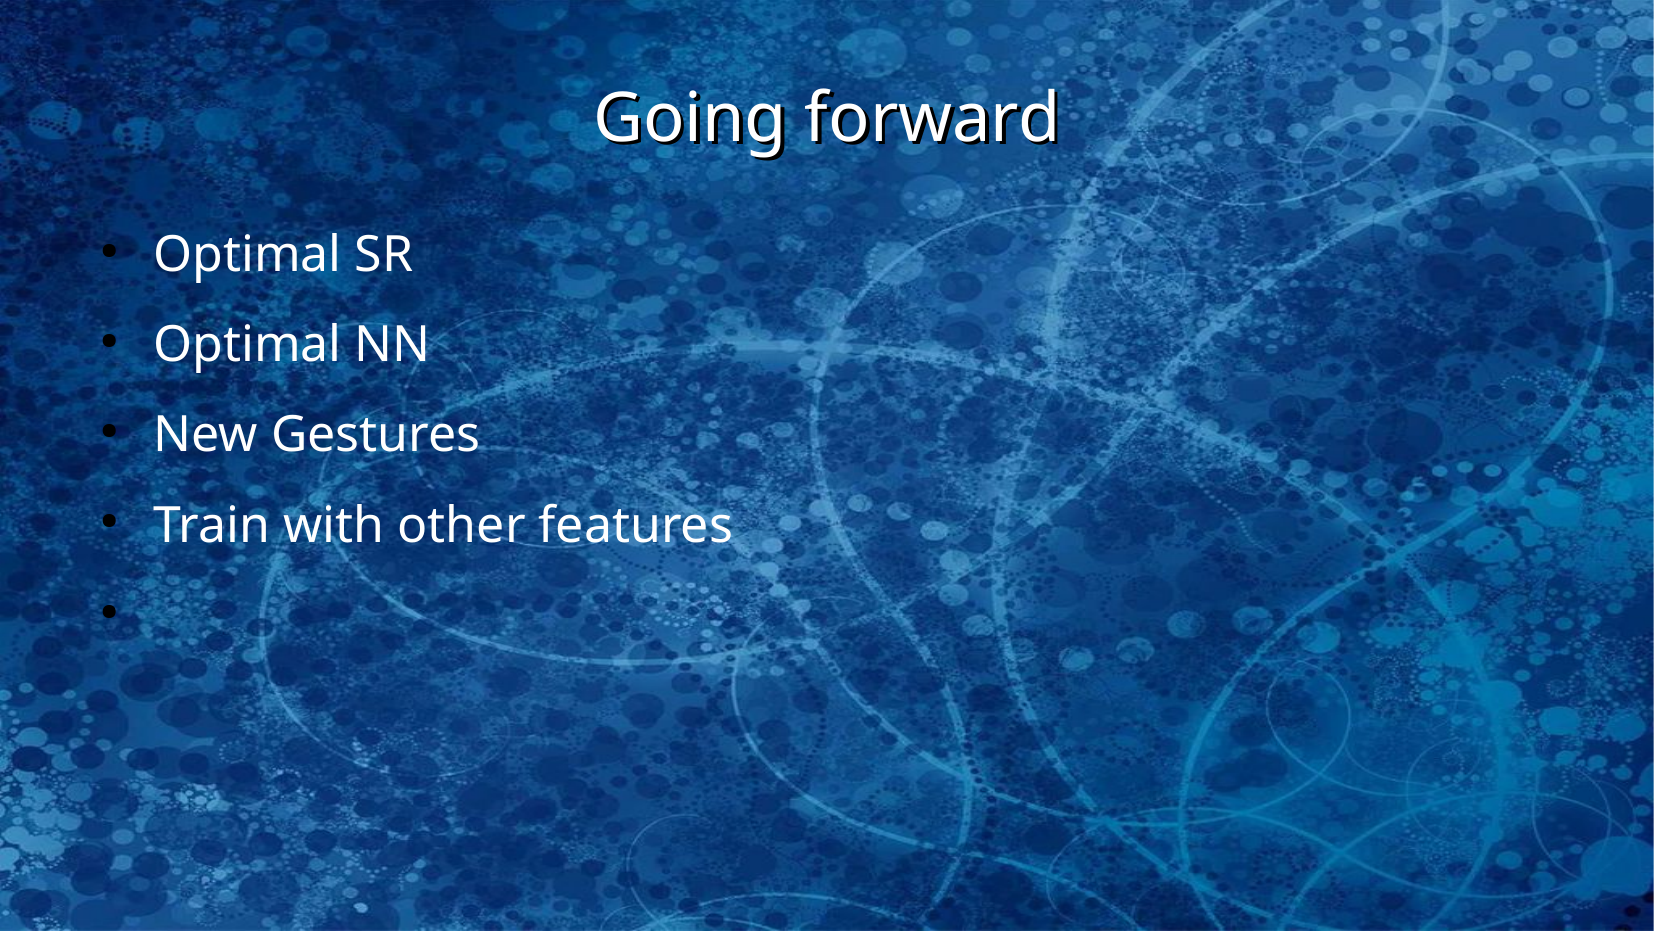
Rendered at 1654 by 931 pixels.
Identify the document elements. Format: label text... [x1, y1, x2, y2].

picture [0, 0, 1654, 931]
title Going forward [82, 37, 1571, 193]
list Optimal SR Optimal NN New Gestures Train with other features [82, 217, 1571, 758]
